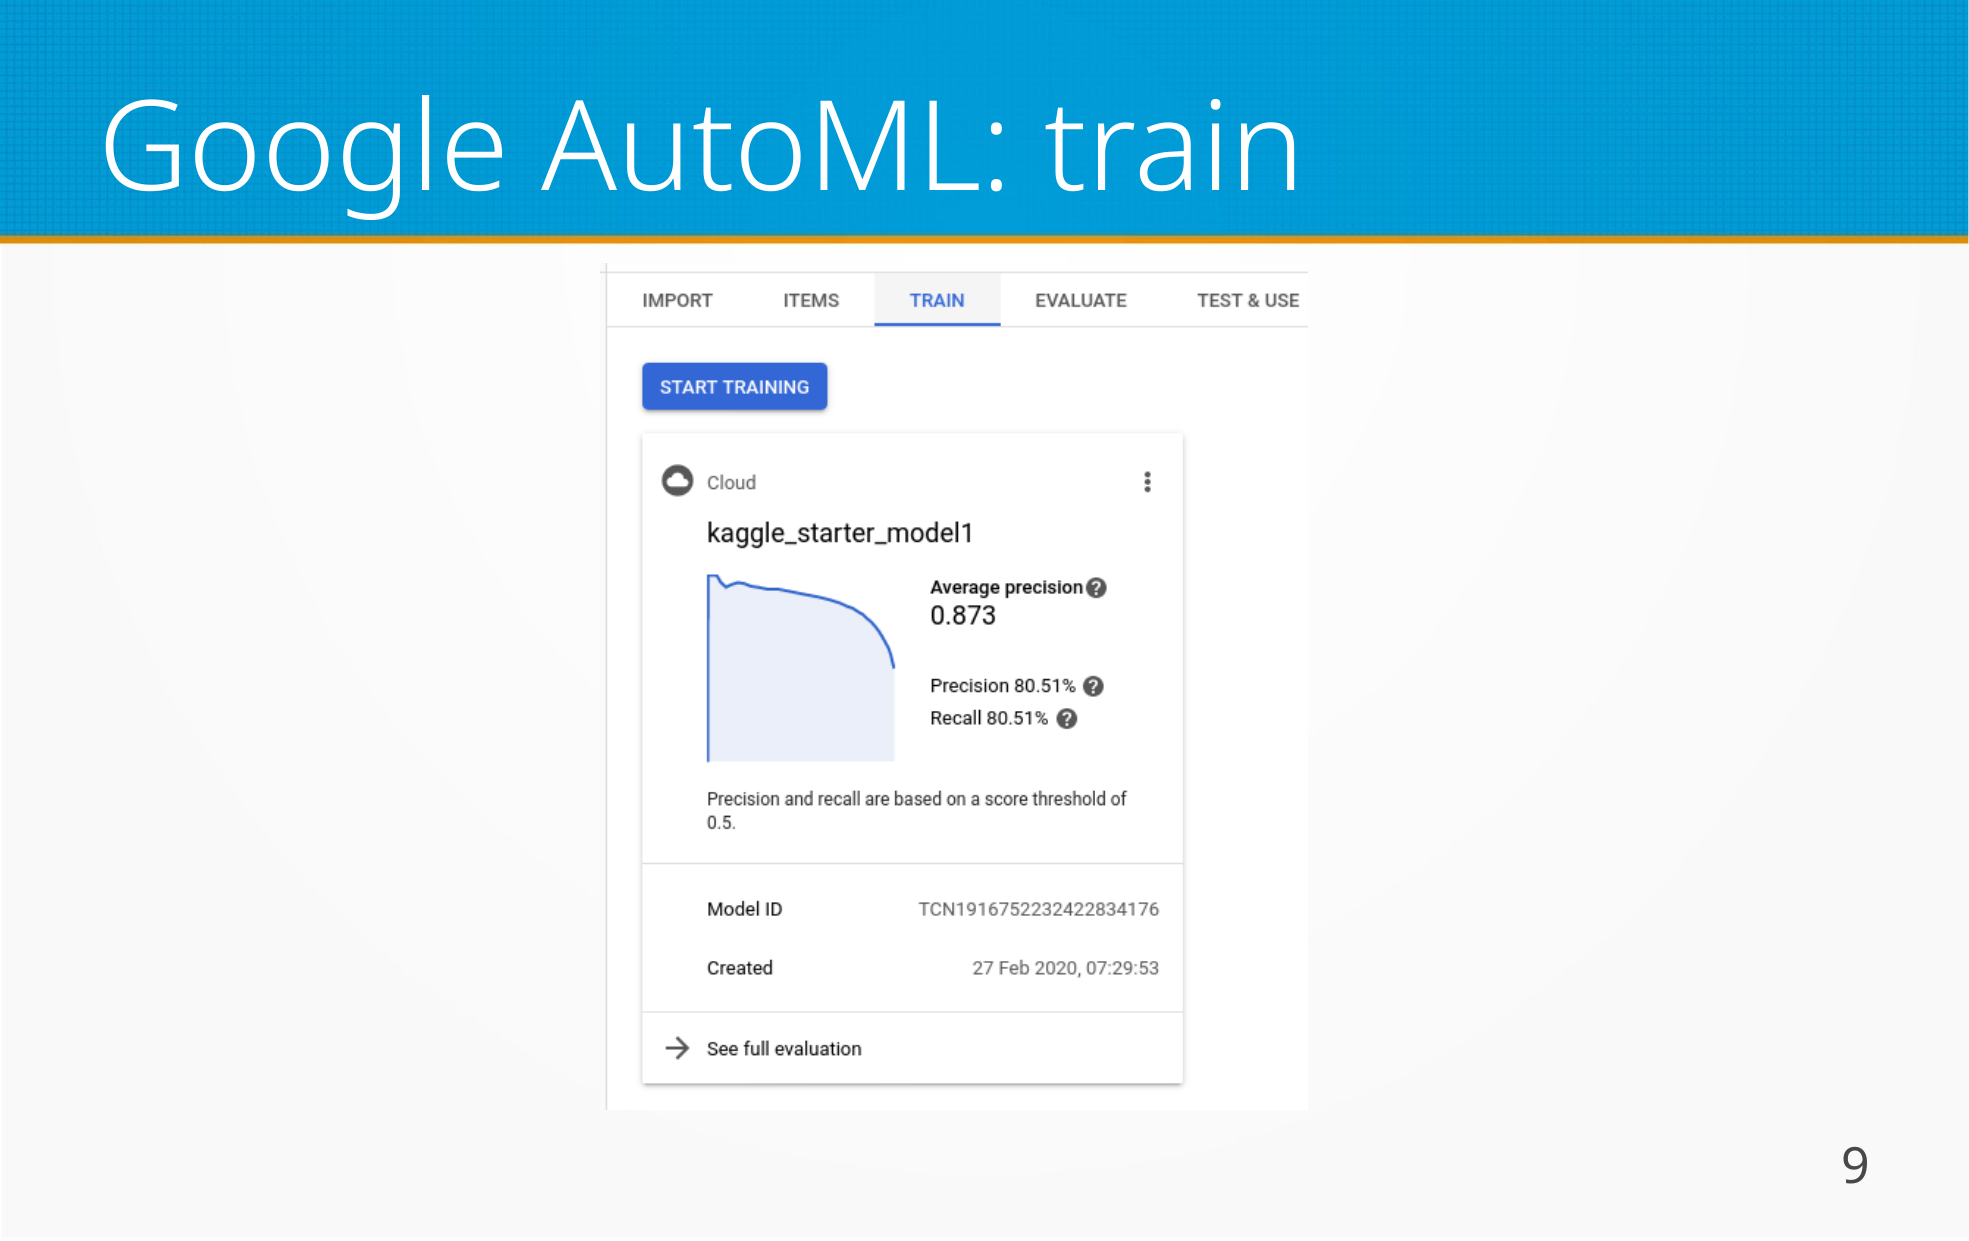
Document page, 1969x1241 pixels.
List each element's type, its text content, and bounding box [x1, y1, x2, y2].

picture [0, 233, 1969, 1241]
title Google AutoML: train [98, 19, 1870, 227]
